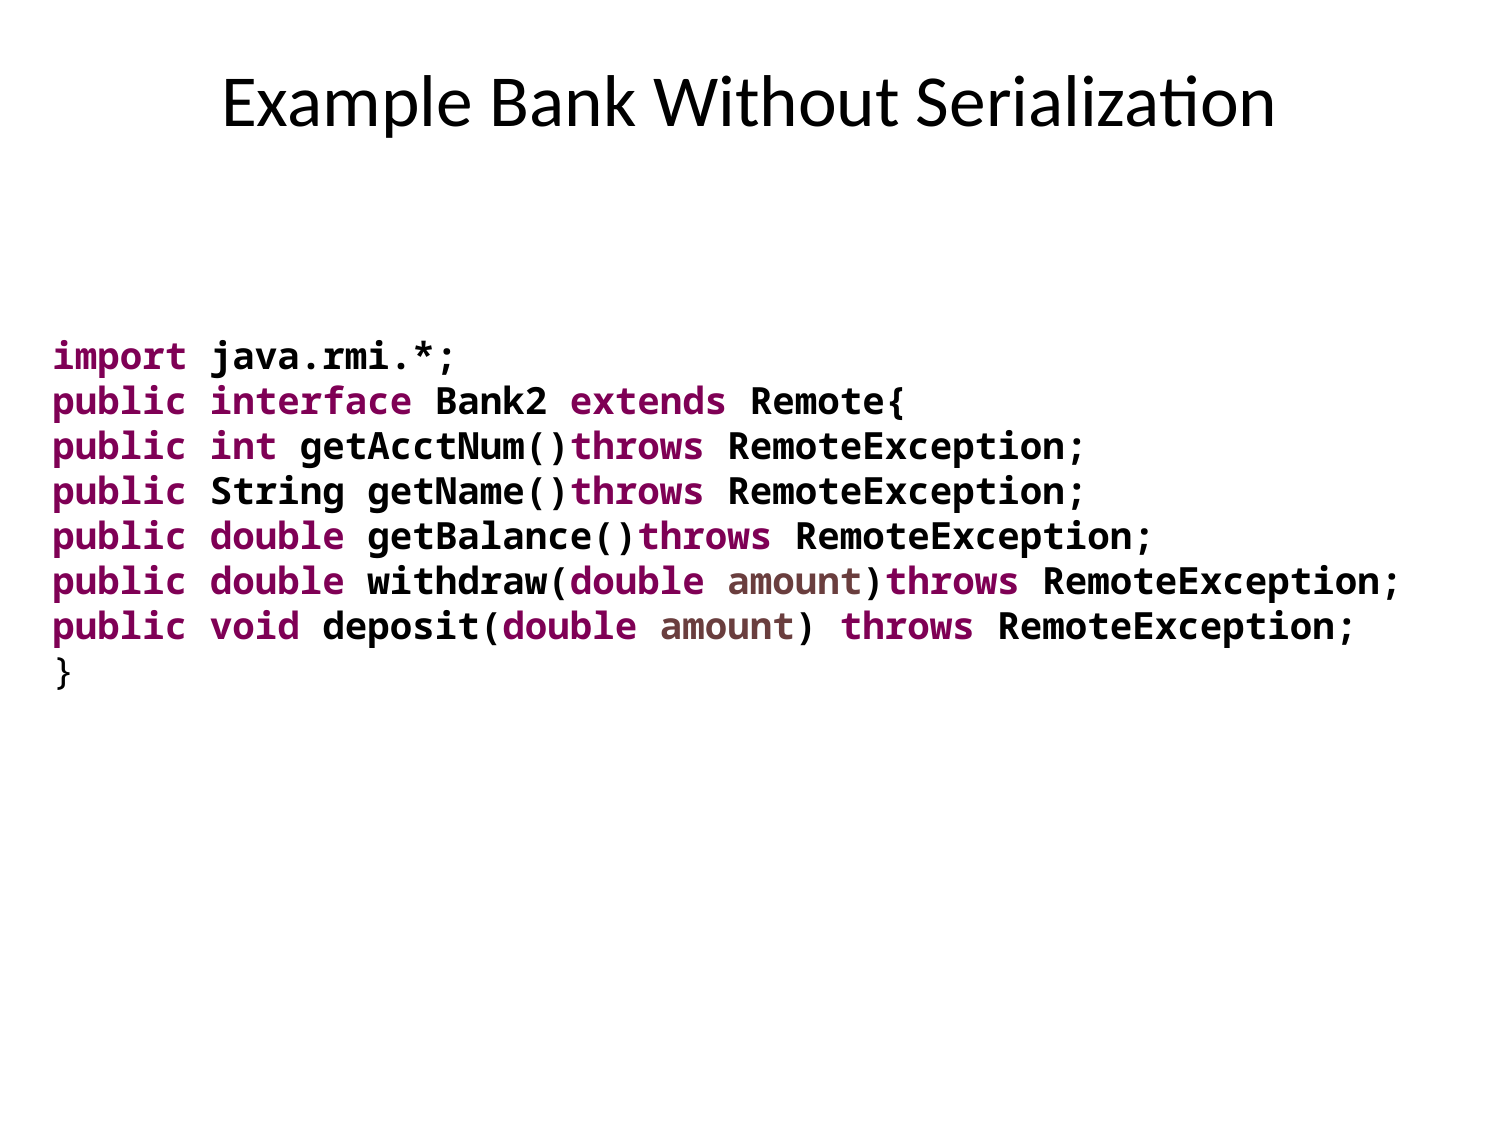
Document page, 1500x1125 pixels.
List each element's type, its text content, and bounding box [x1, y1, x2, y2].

title Example Bank Without Serialization [75, 45, 1425, 150]
text_box import java.rmi.*; public interface Bank2 extends Remote{ public int getAcctNum()throws RemoteException; public String getName()throws RemoteException; public double getBalance()throws RemoteException; public double withdraw(double amount)throws RemoteException; public void deposit(double amount) throws RemoteException; } [37, 324, 1475, 700]
